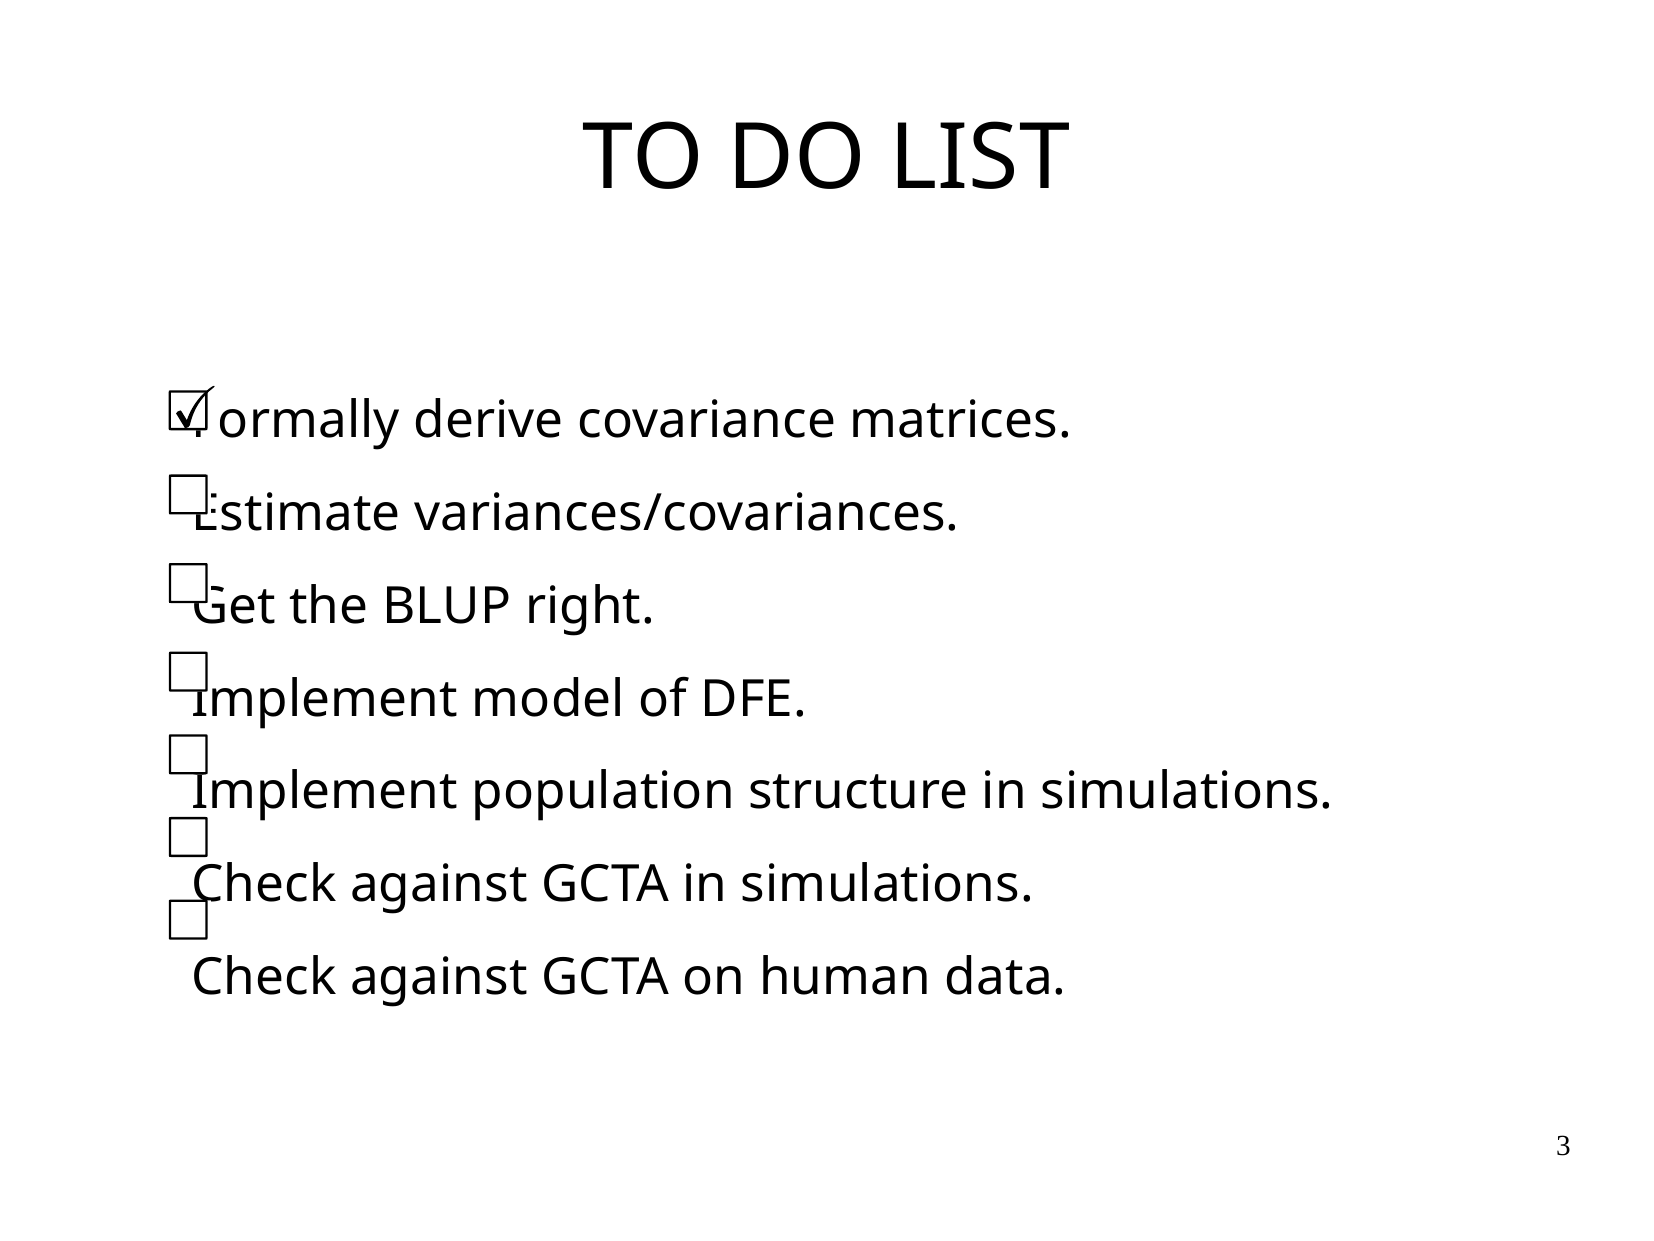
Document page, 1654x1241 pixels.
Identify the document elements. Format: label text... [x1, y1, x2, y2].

text_box [165, 474, 211, 515]
list Formally derive covariance matrices. Estimate variances/covariances. Get the BLUP right. Implement model of DFE. Implement population structure in simulations. Check against GCTA in simulations. Check against GCTA on human data. [82, 290, 1571, 1010]
text_box [165, 734, 211, 775]
text_box [165, 651, 211, 692]
text_box [165, 385, 220, 431]
title TO DO LIST [82, 49, 1571, 257]
text_box [165, 899, 211, 940]
text_box [165, 816, 211, 858]
text_box [165, 563, 211, 604]
